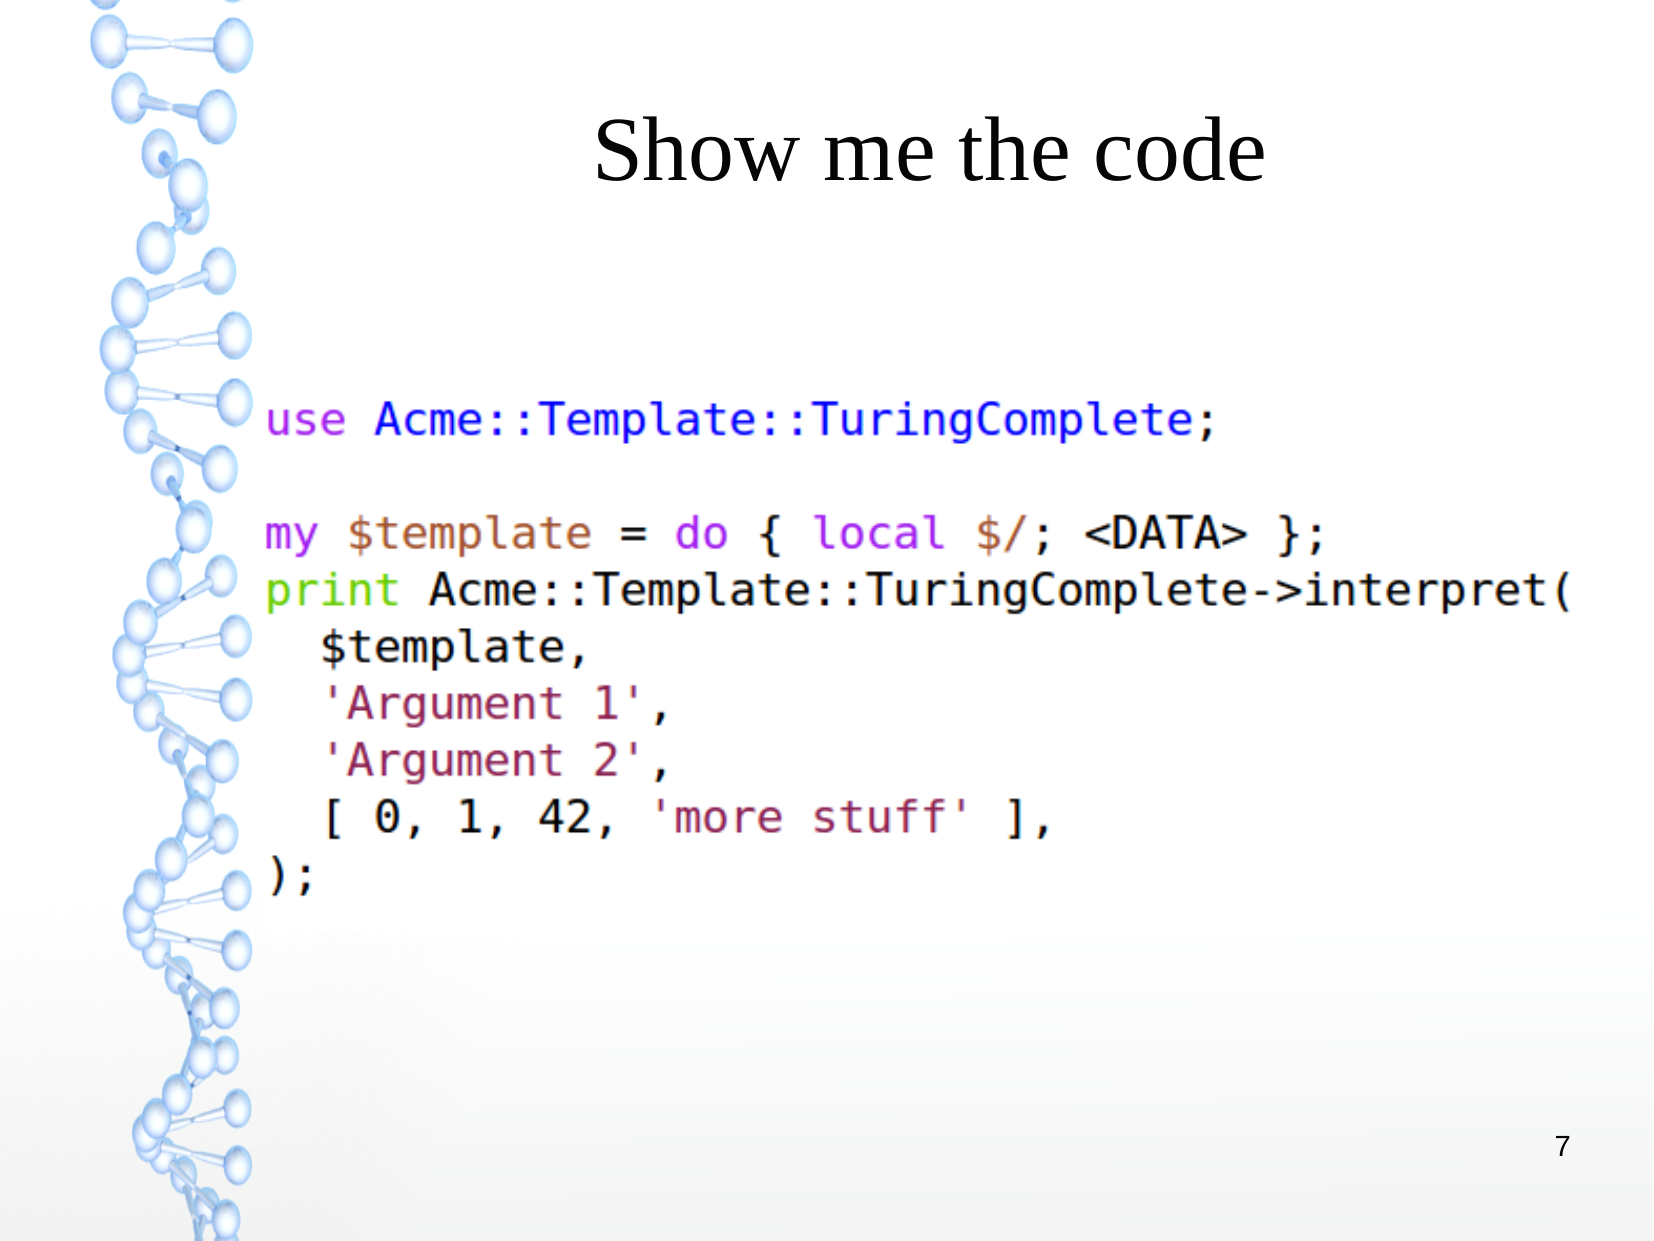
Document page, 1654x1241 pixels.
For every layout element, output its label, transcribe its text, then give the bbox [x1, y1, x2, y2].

picture [0, 0, 1654, 1241]
title Show me the code [265, 47, 1595, 252]
